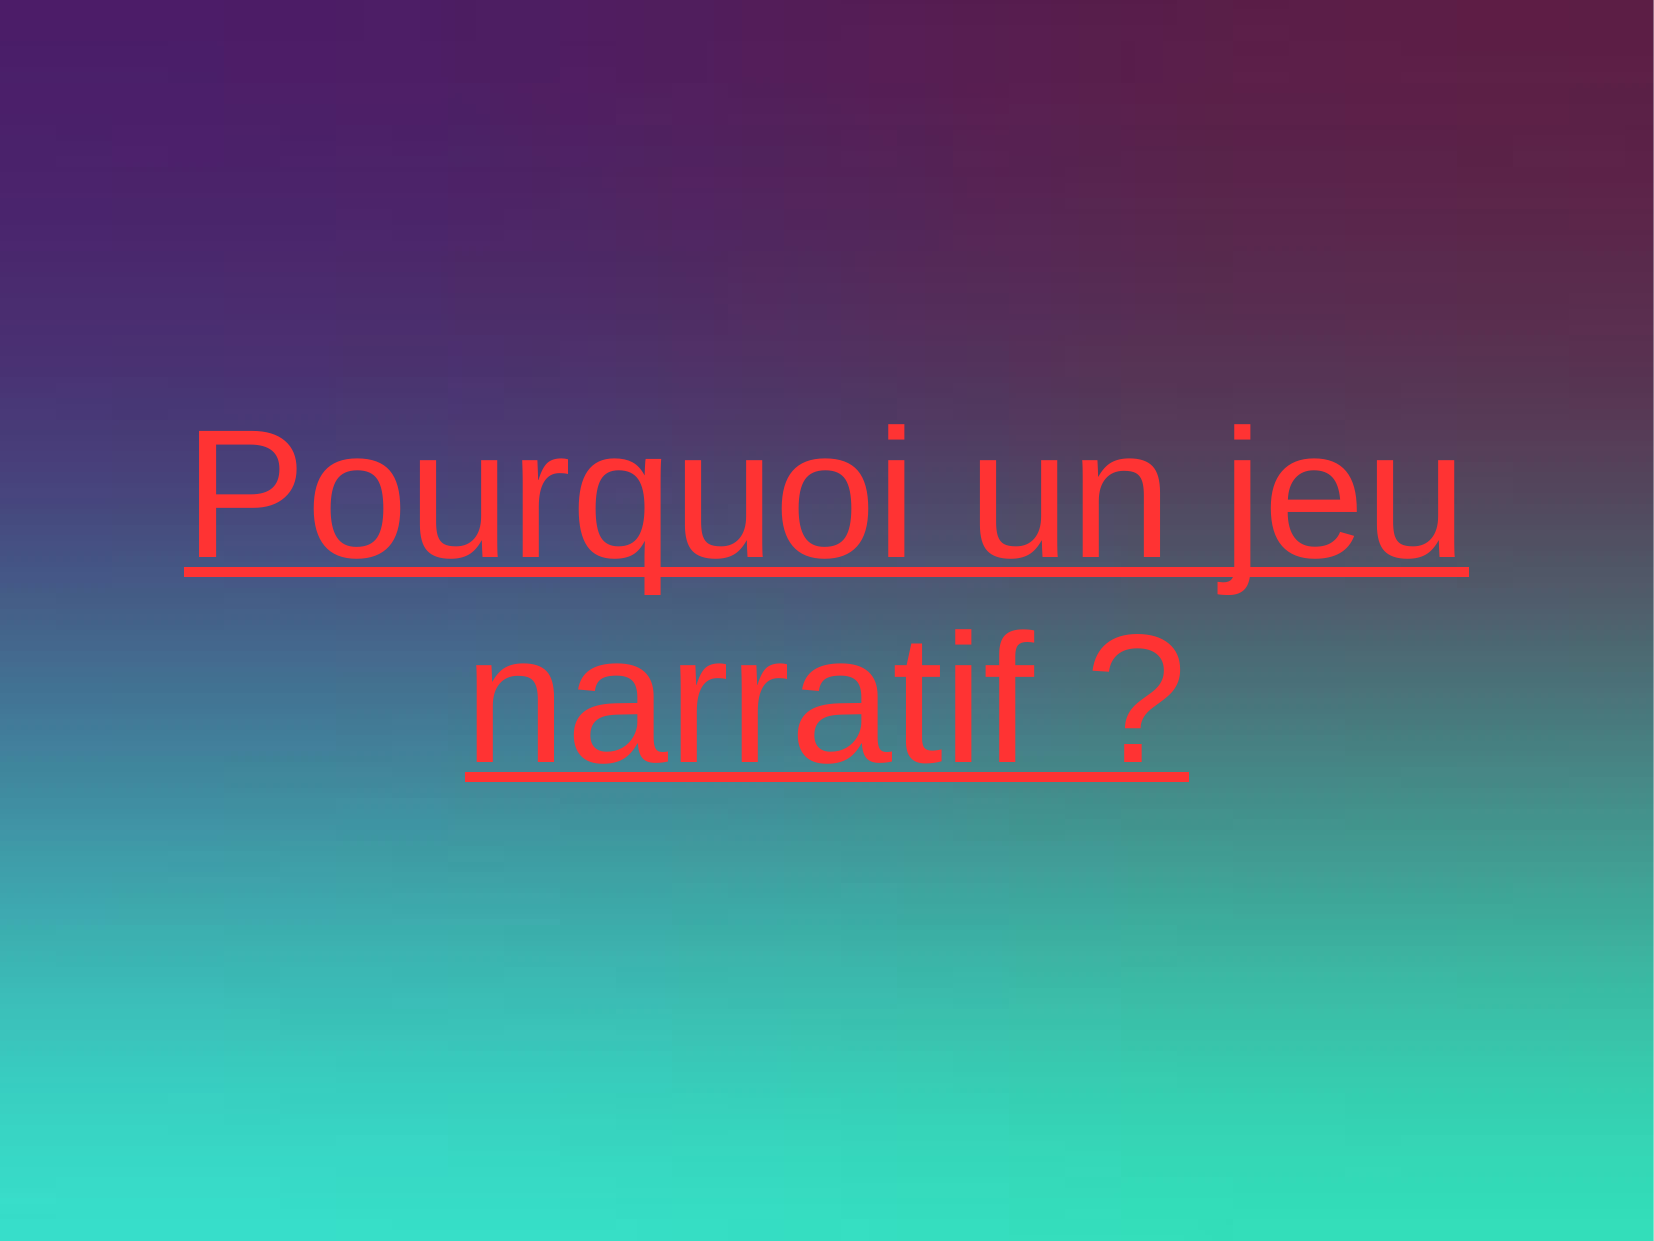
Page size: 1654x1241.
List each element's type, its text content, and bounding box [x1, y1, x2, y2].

text_box Pourquoi un jeu narratif ? [59, 383, 1595, 809]
picture [0, 0, 1654, 1241]
